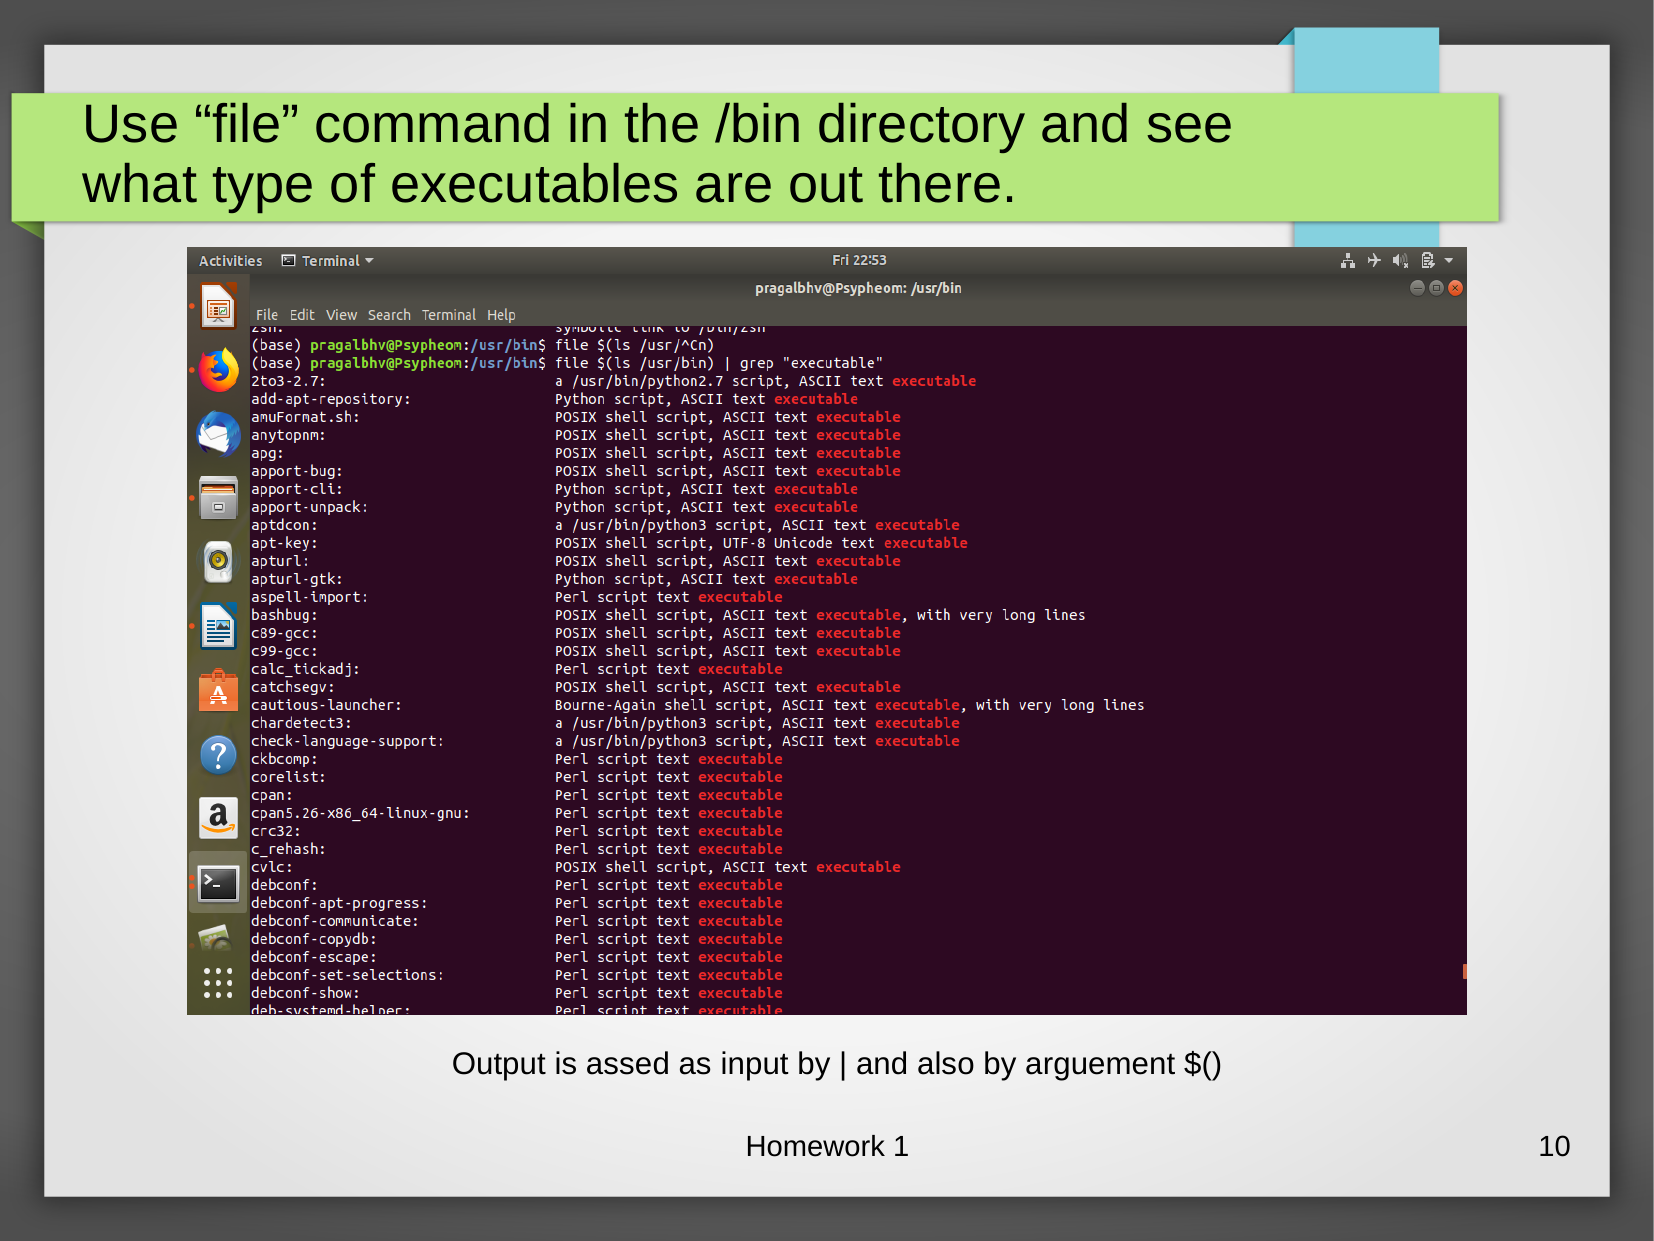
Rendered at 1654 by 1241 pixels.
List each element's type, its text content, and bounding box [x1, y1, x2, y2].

text_box Output is assed as input by | and also by arguement $() [437, 1039, 1300, 1111]
title Use “file” command in the /bin directory and see what type of executables are out there. [82, 92, 1264, 215]
picture [0, 0, 1654, 1241]
